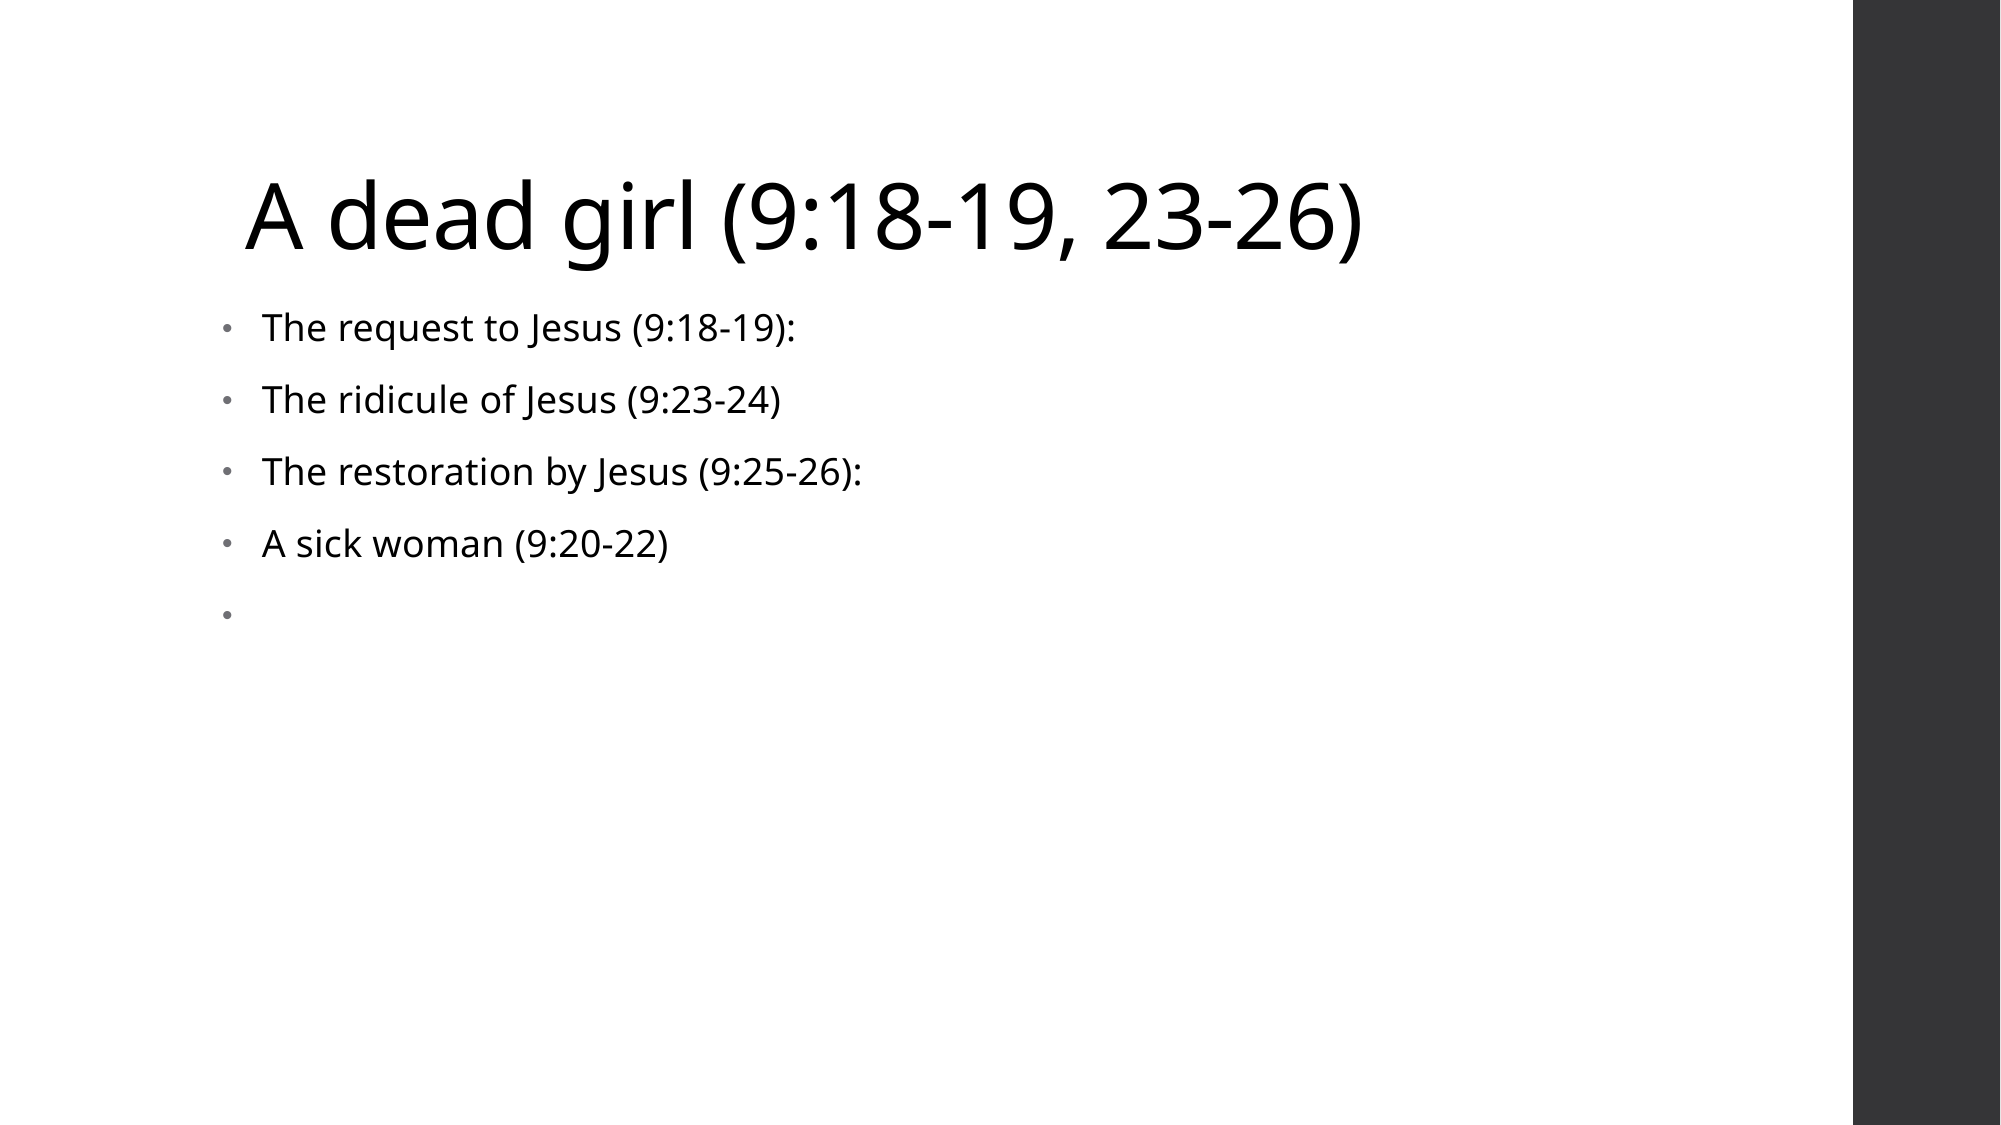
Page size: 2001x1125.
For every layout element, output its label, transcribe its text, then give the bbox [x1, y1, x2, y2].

list The request to Jesus (9:18-19): The ridicule of Jesus (9:23-24) The restoration by Jesus (9:25-26): A sick woman (9:20-22) [206, 299, 1617, 1014]
title A dead girl (9:18-19, 23-26) [206, 60, 1797, 278]
